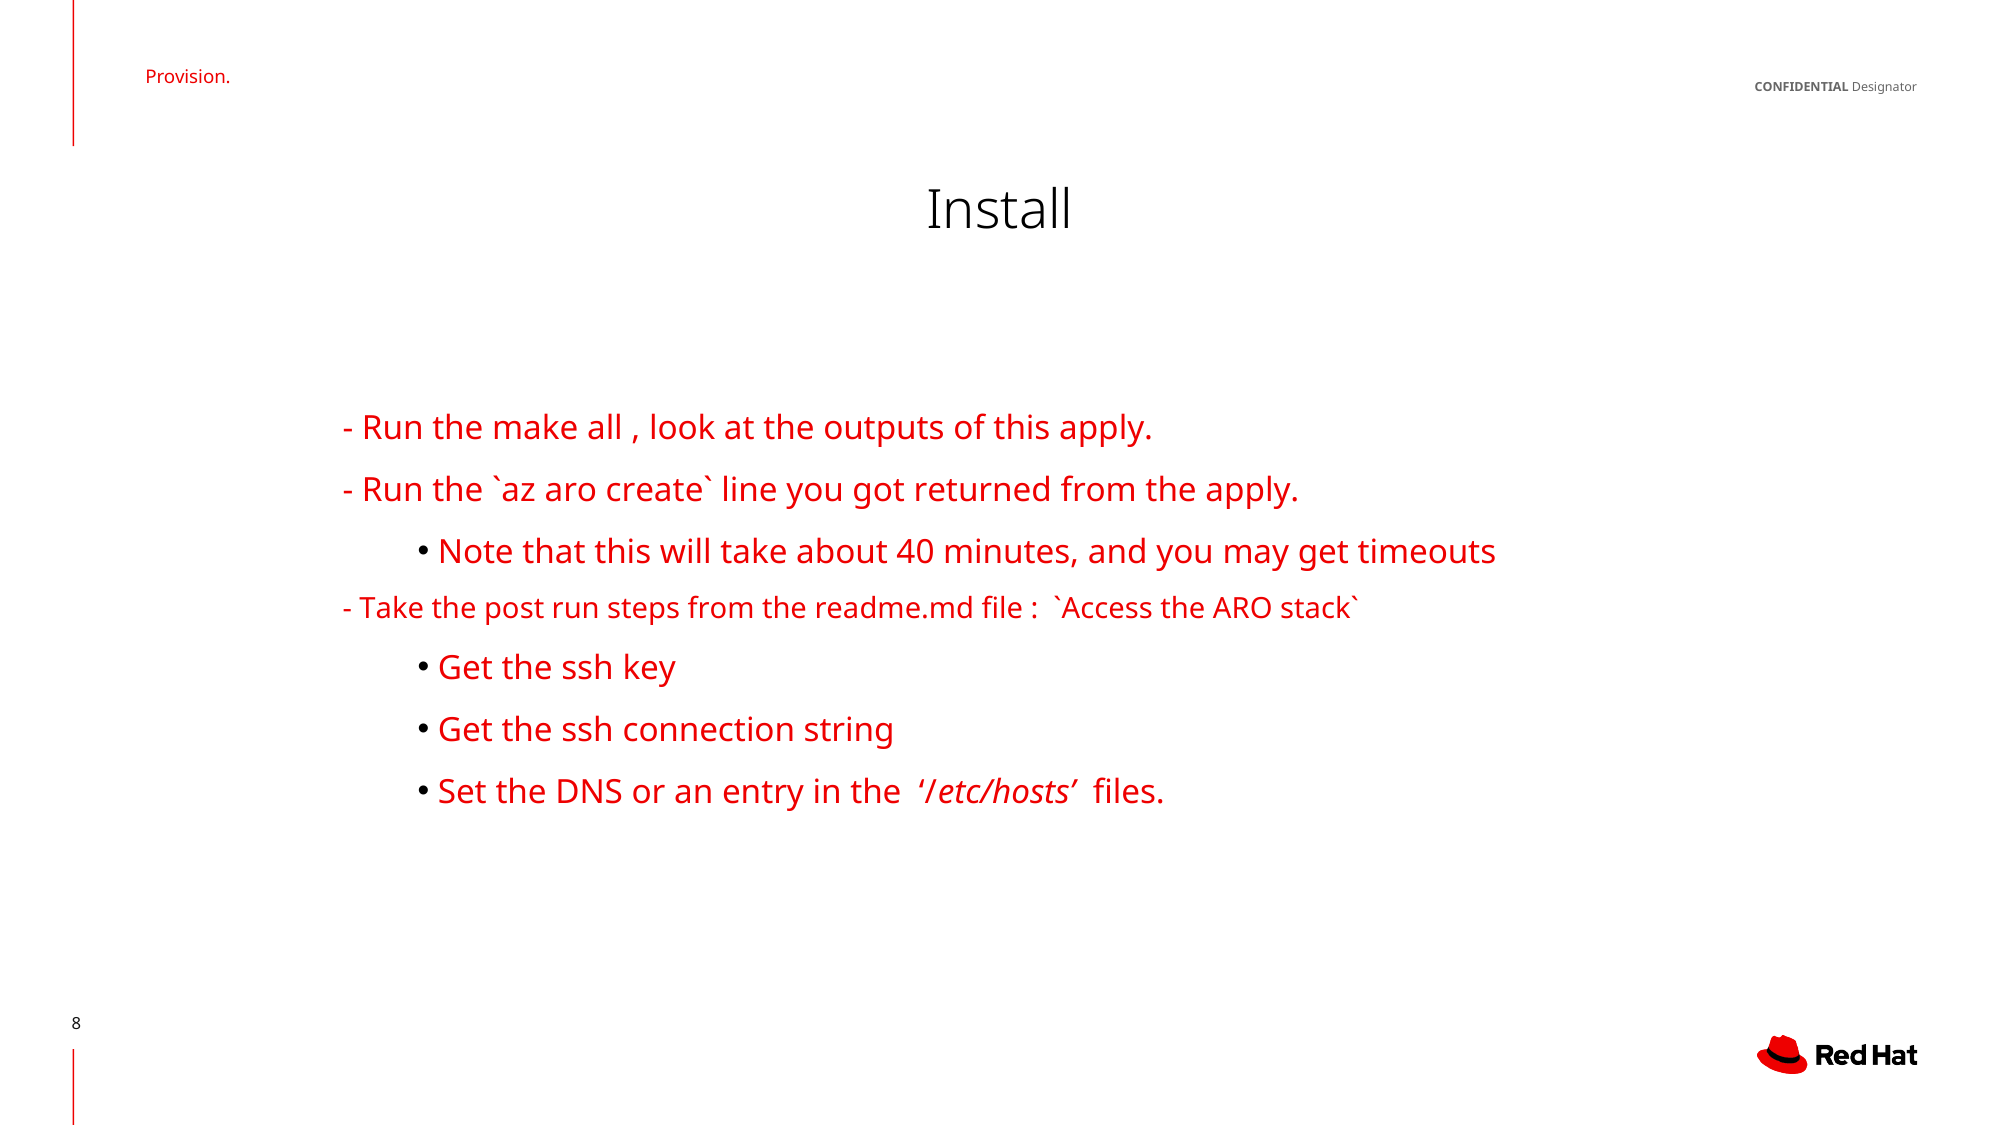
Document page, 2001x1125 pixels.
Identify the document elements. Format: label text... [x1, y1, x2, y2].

picture [1757, 1035, 1918, 1074]
title Install [287, 155, 1713, 315]
subtitle Provision. [73, 9, 918, 143]
text_box CONFIDENTIAL Designator [1651, 44, 1918, 94]
text_box - Run the make all , look at the outputs of this apply. - Run the `az aro create` line you got returned from the apply. Note that this will take about 40 minutes, and you may get timeouts - Take the post run steps from the readme.md file : `Access the ARO stack` Get the ssh key Get the ssh connection string Set the DNS or an entry in the ‘/etc/hosts’ files. [342, 384, 1663, 623]
